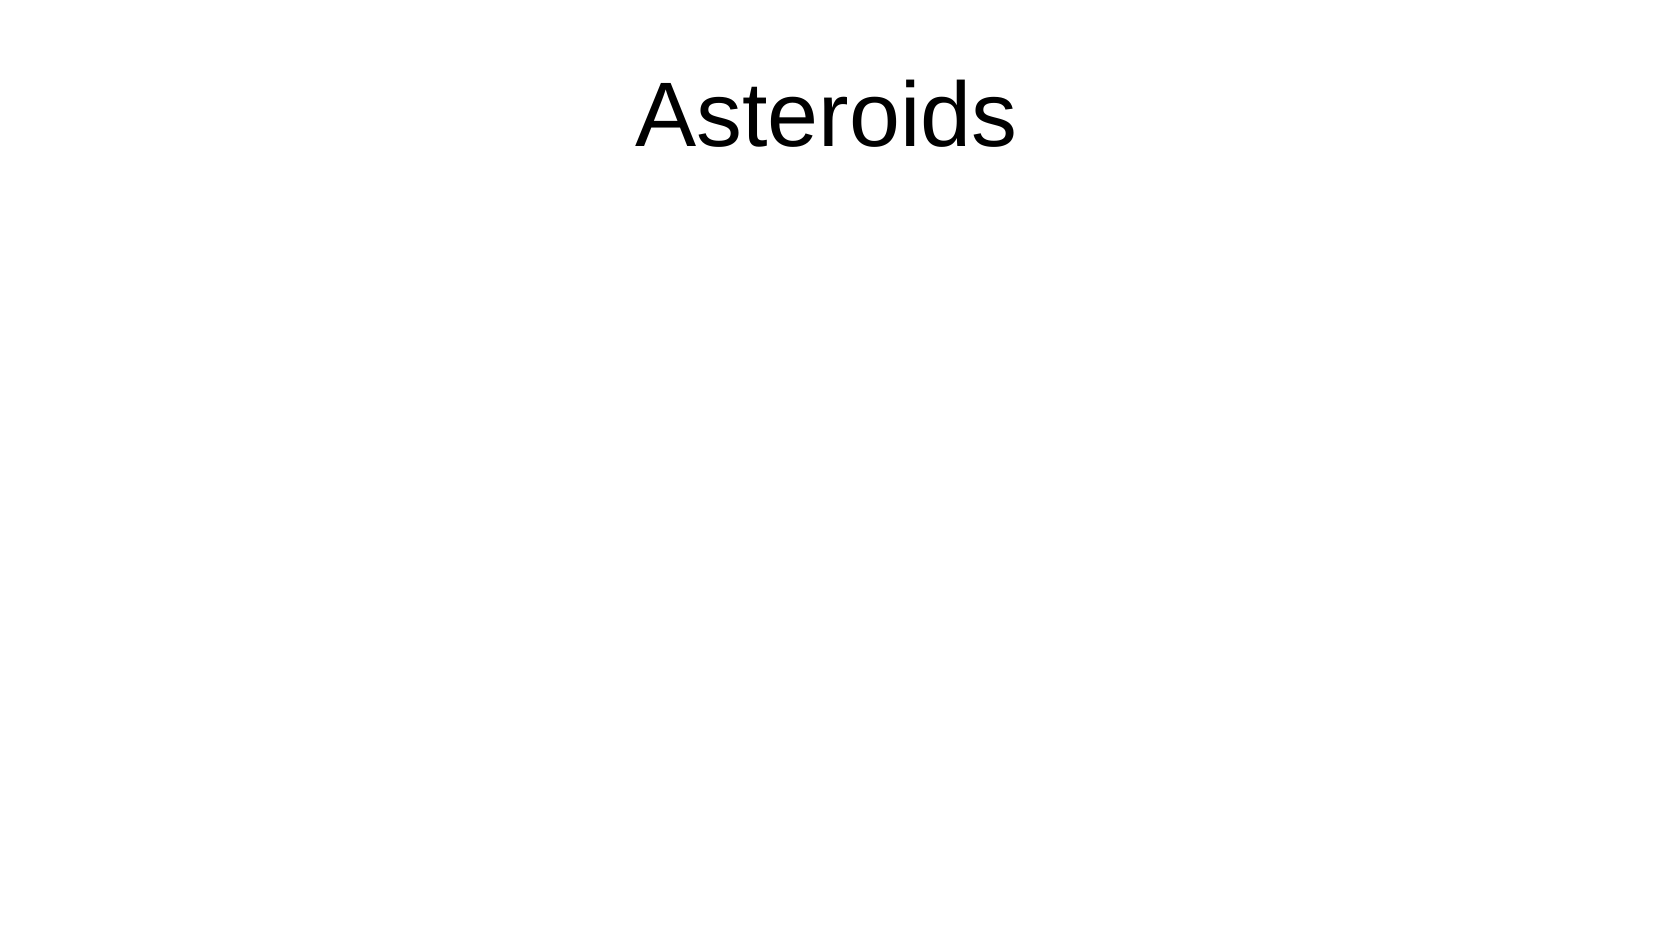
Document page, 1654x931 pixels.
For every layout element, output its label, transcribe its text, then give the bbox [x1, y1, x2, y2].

title Asteroids [82, 37, 1571, 193]
